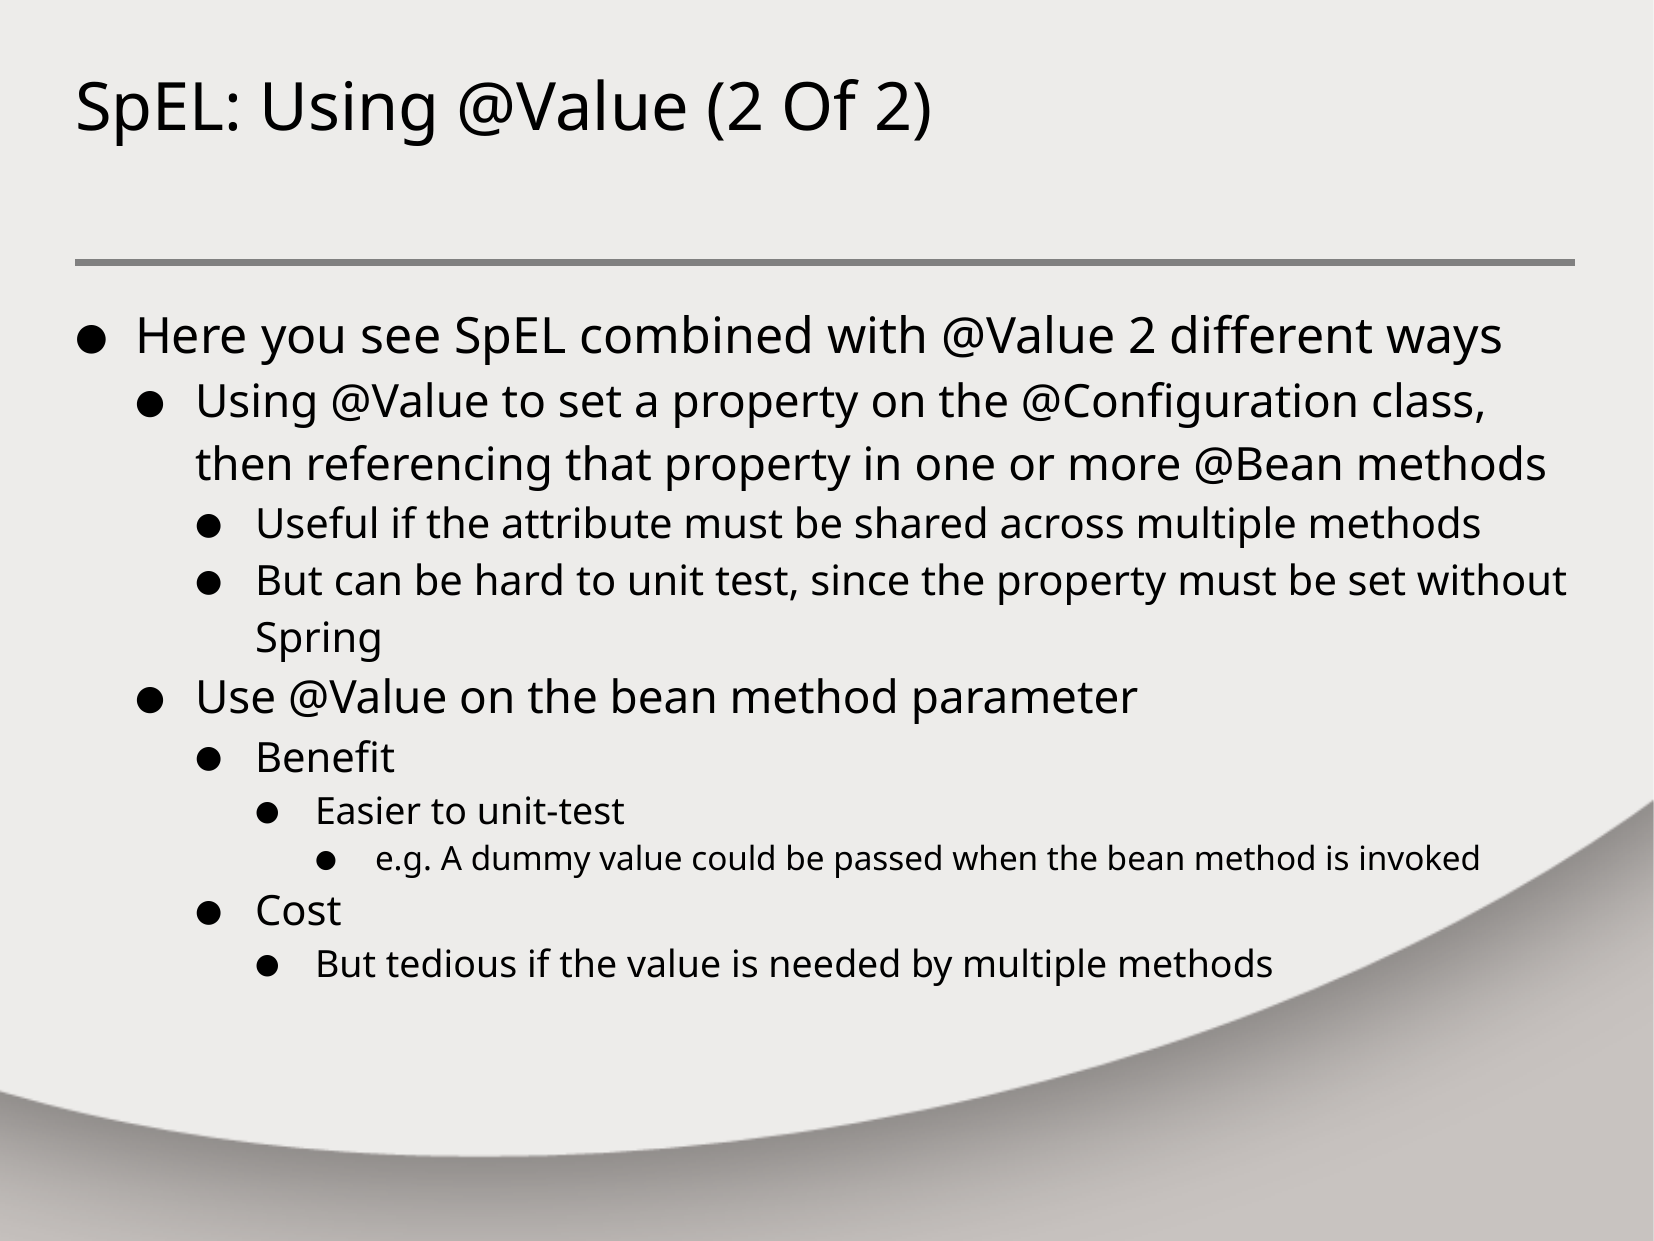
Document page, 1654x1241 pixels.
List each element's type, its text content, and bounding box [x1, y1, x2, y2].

picture [0, 0, 1654, 1241]
title SpEL: Using @Value (2 Of 2) [75, 75, 1576, 226]
list Here you see SpEL combined with @Value 2 different ways Using @Value to set a property on the @Configuration class, then referencing that property in one or more @Bean methods Useful if the attribute must be shared across multiple methods But can be hard to unit test, since the property must be set without Spring Use @Value on the bean method parameter Benefit Easier to unit-test e.g. A dummy value could be passed when the bean method is invoked Cost But tedious if the value is needed by multiple methods [75, 300, 1576, 1163]
